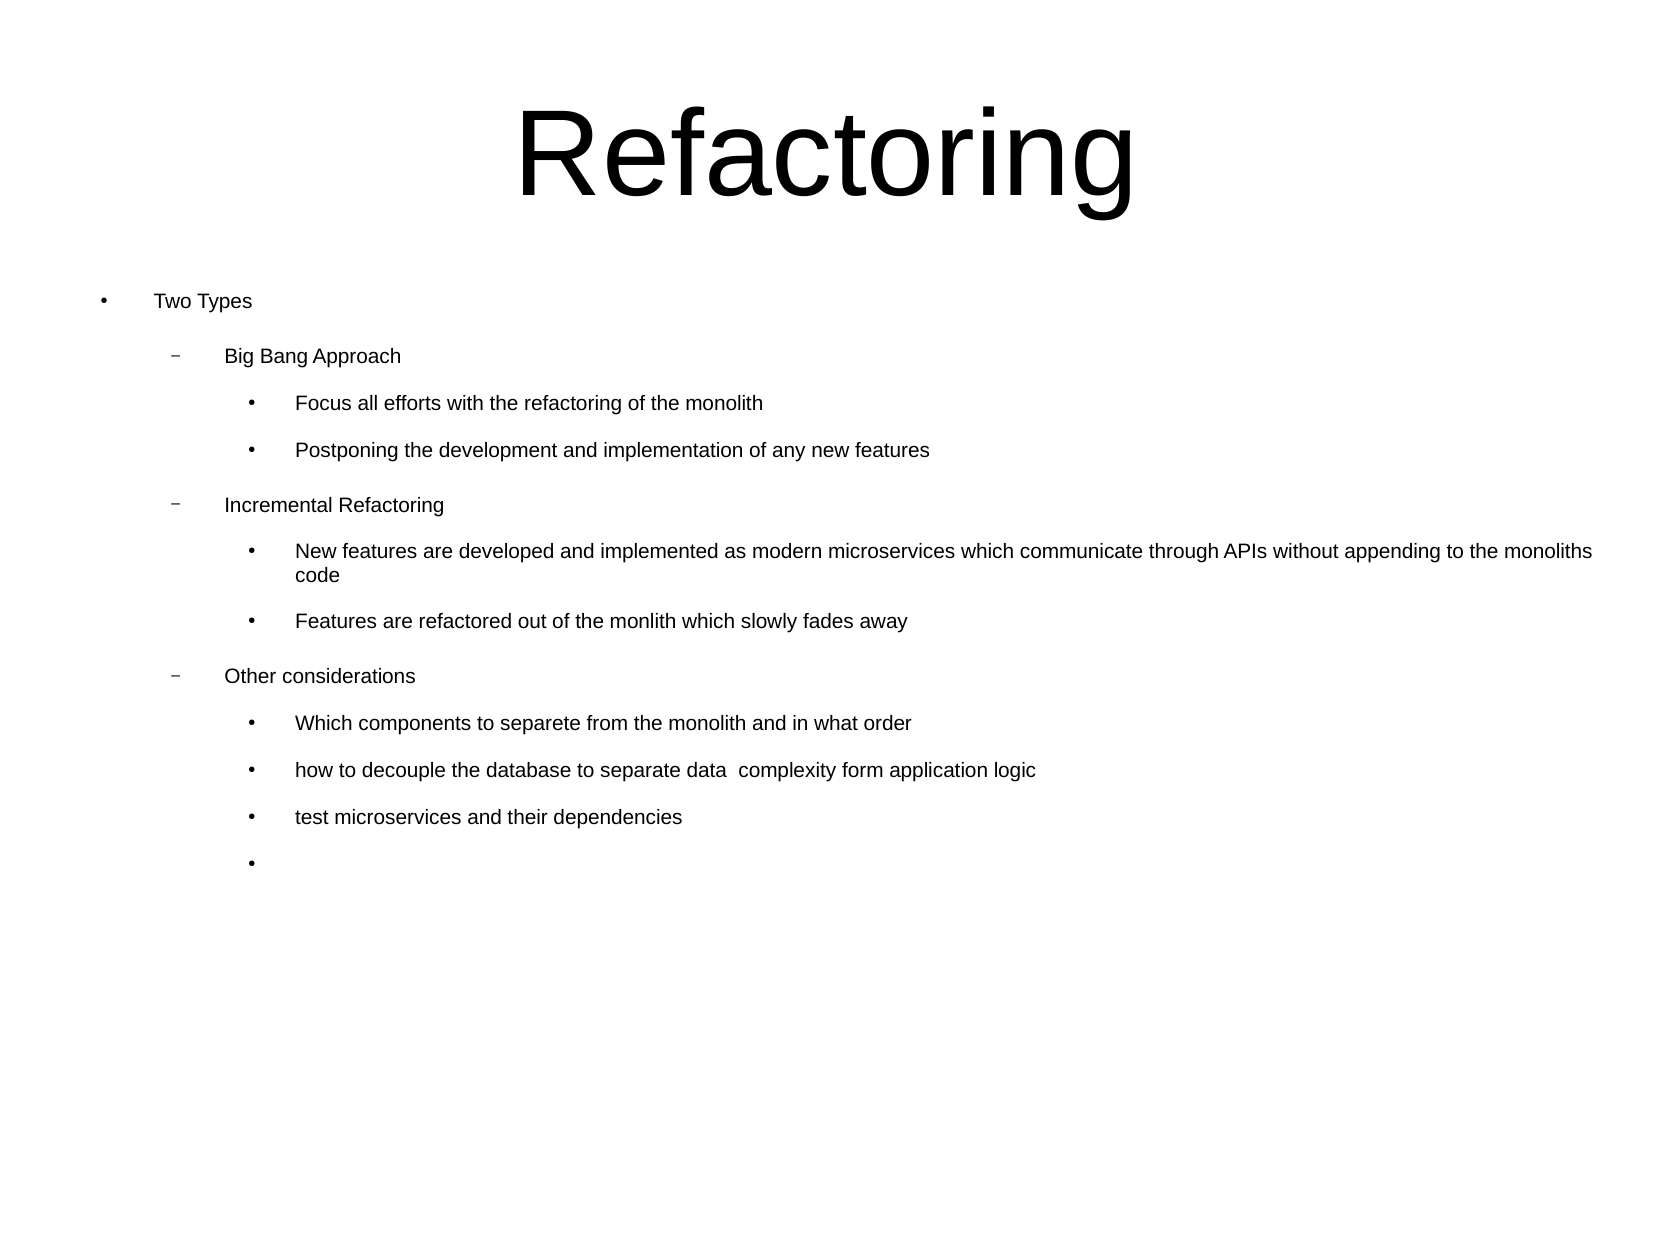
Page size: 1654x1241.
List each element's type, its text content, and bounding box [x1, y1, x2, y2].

title Refactoring [82, 49, 1571, 257]
list Two Types Big Bang Approach Focus all efforts with the refactoring of the monolith Postponing the development and implementation of any new features Incremental Refactoring New features are developed and implemented as modern microservices which communicate through APIs without appending to the monoliths code Features are refactored out of the monlith which slowly fades away Other considerations Which components to separete from the monolith and in what order how to decouple the database to separate data complexity form application logic test microservices and their dependencies [82, 290, 1621, 1201]
